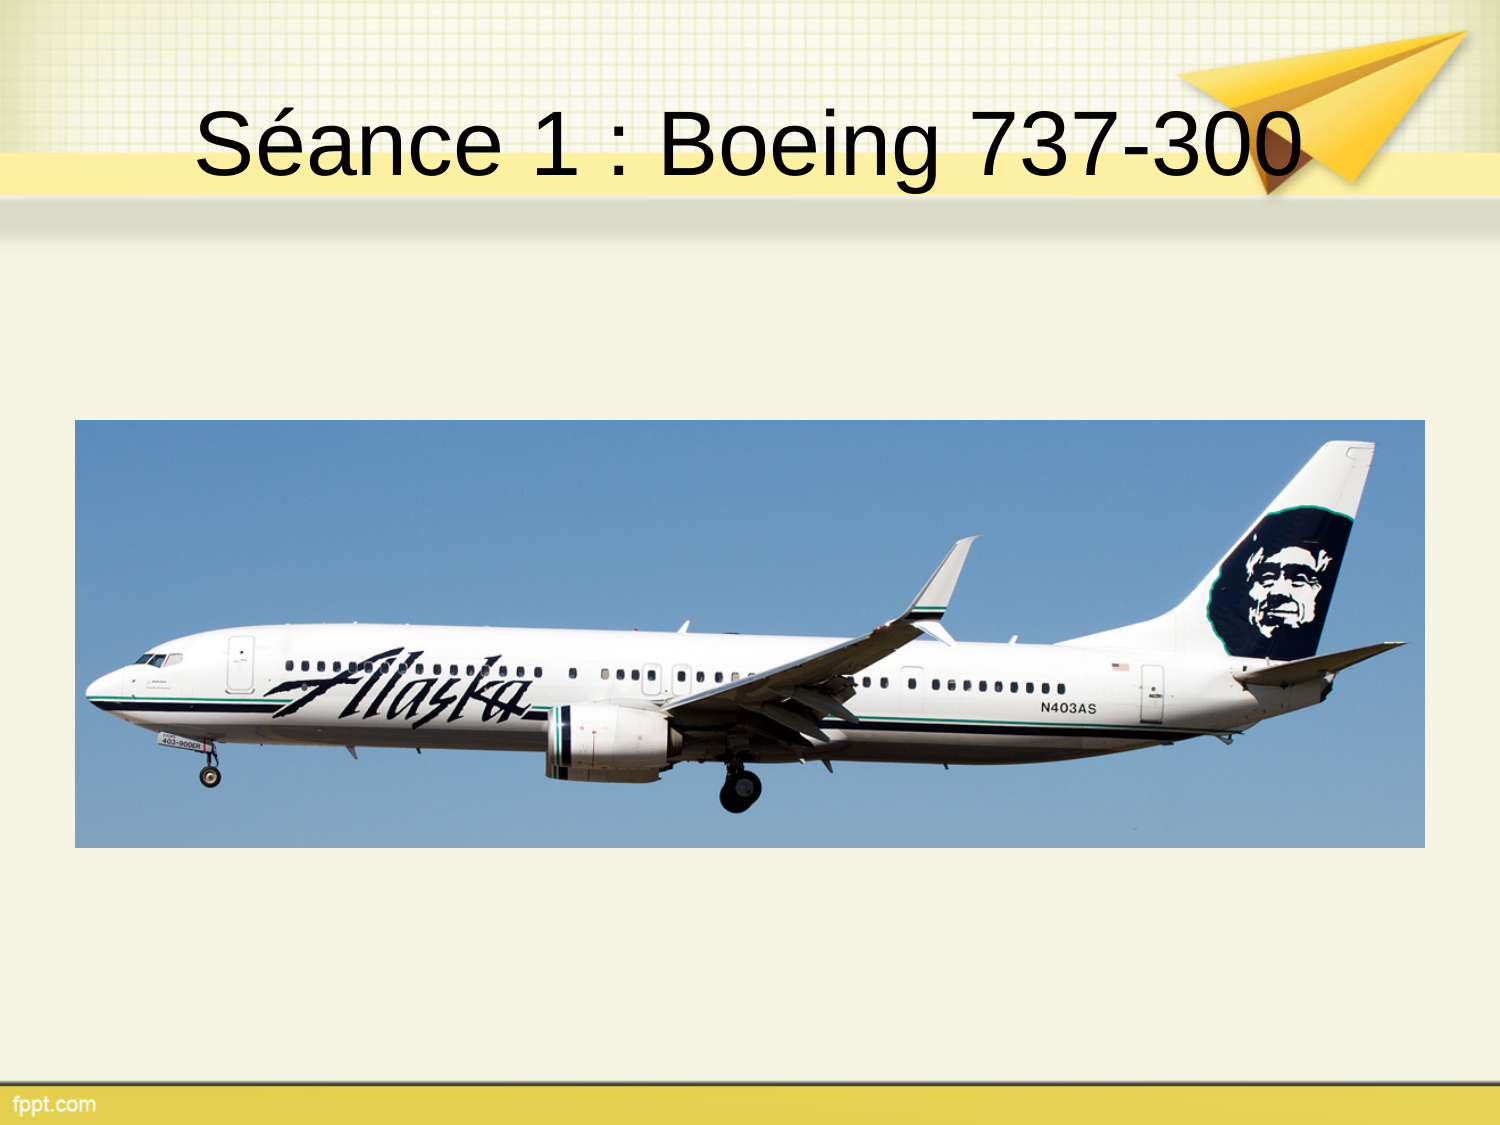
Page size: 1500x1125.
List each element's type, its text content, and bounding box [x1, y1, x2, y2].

picture [0, 0, 1500, 1125]
title Séance 1 : Boeing 737-300 [75, 45, 1426, 233]
